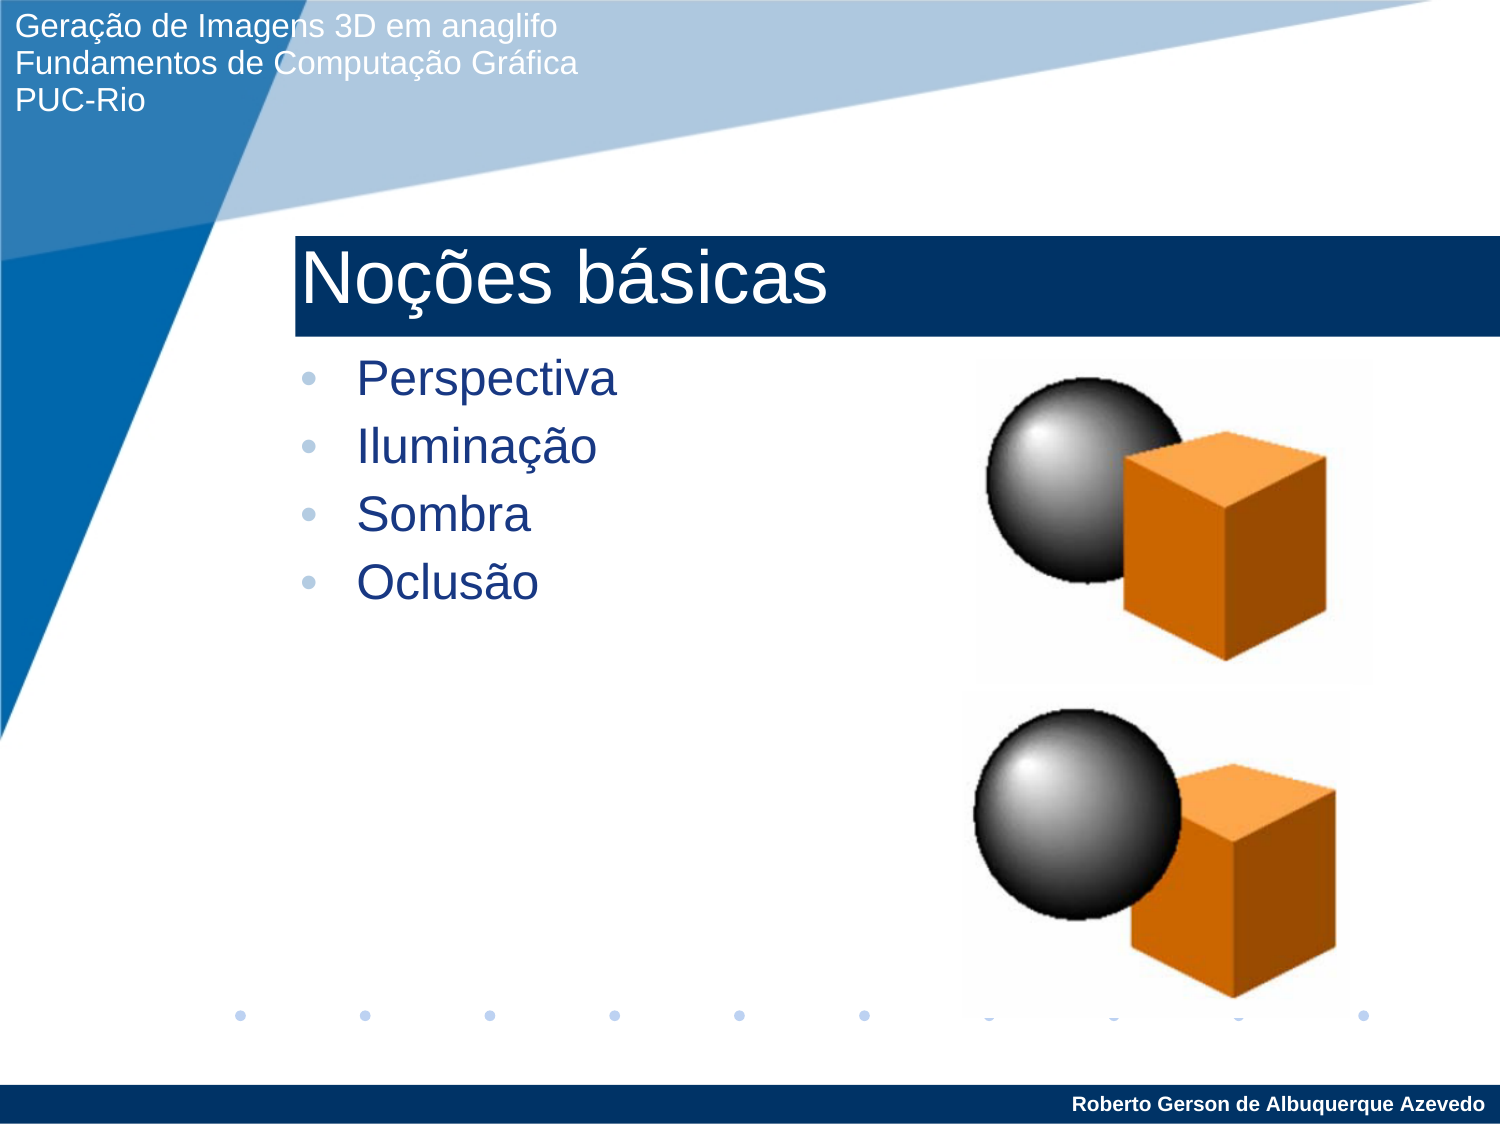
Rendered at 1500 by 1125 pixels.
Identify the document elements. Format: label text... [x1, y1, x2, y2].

title Noções básicas [300, 235, 1500, 320]
picture [0, 0, 1500, 842]
picture [950, 354, 1373, 1018]
list Perspectiva Iluminação Sombra Oclusão [299, 350, 1475, 1093]
